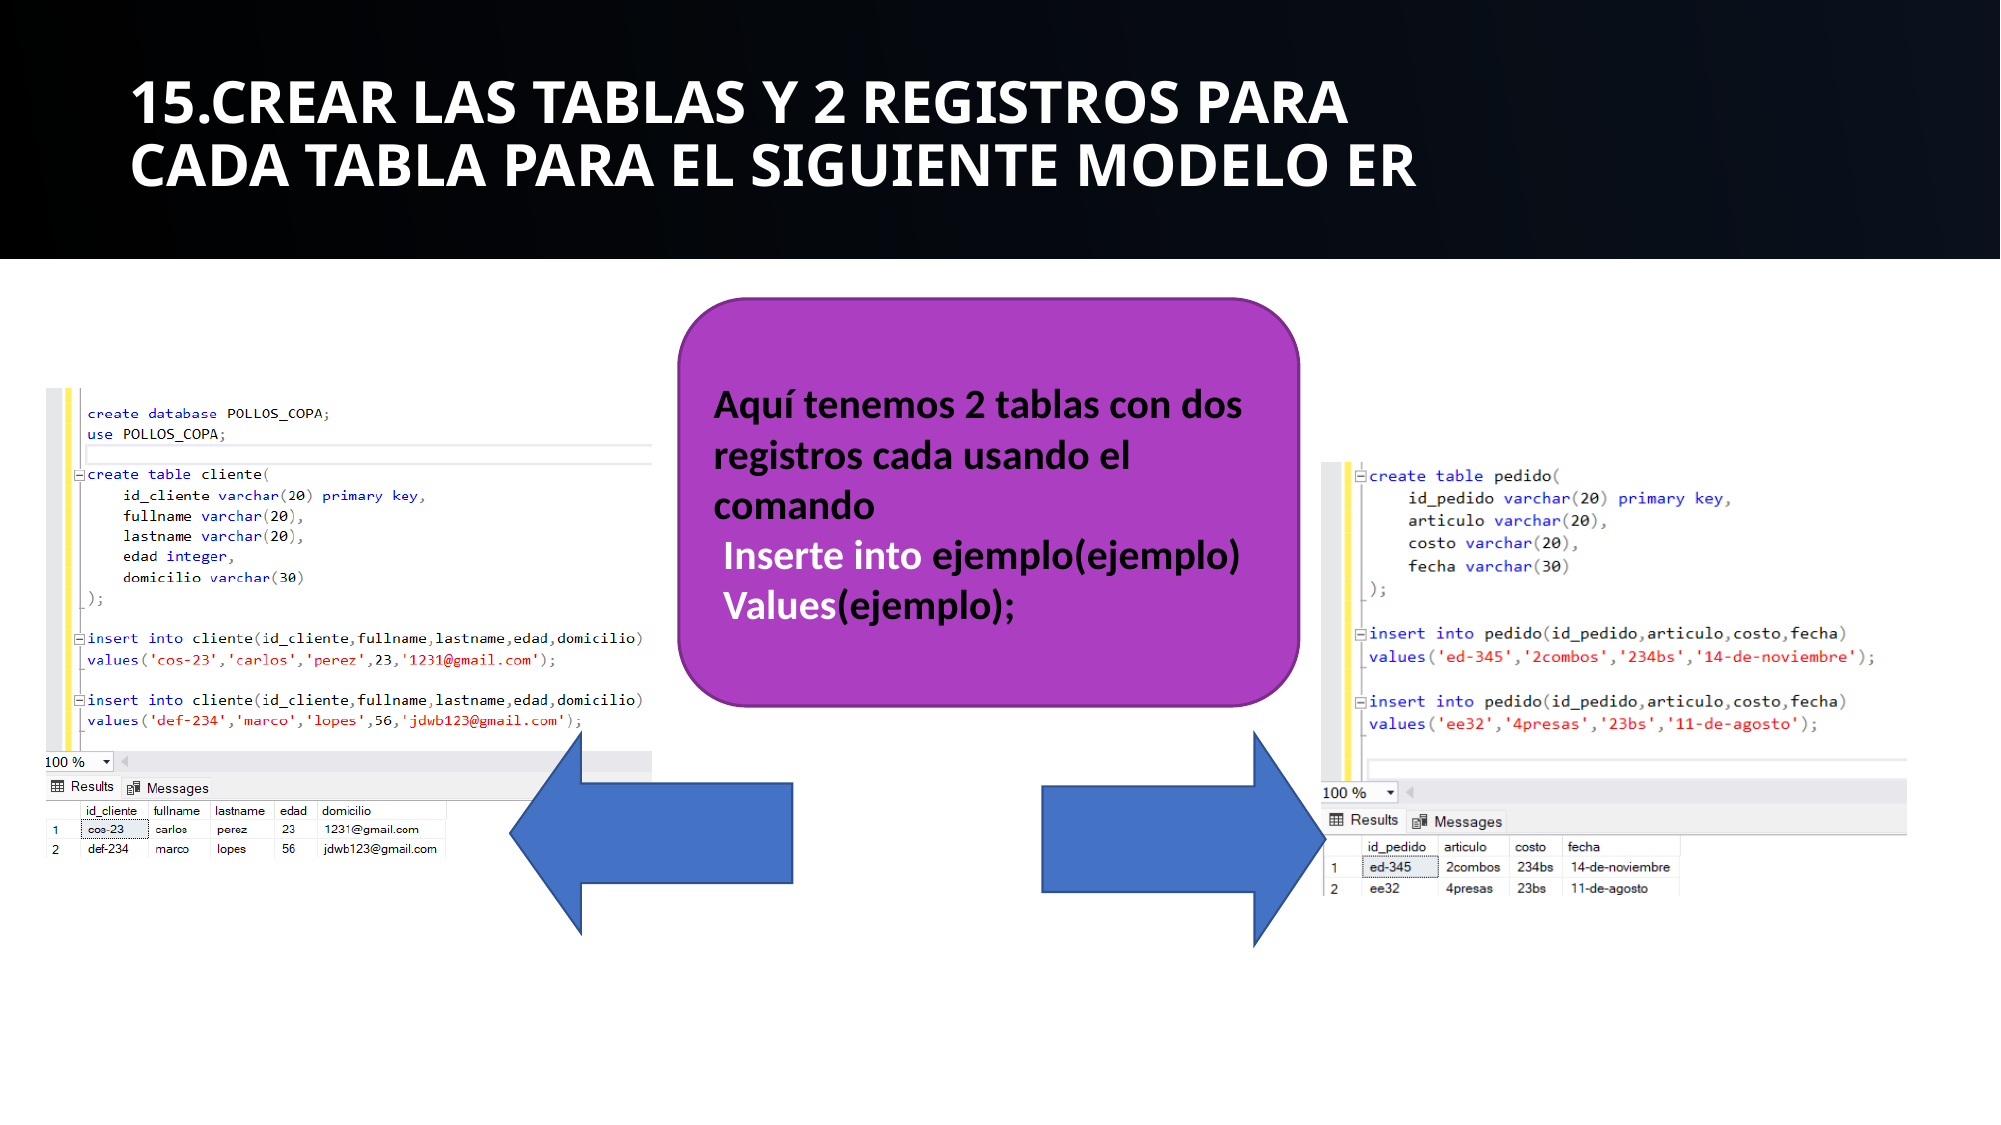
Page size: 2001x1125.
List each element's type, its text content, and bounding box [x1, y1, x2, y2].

text_box Aquí tenemos 2 tablas con dos registros cada usando el comando Inserte into ejemplo(ejemplo) Values(ejemplo); [678, 298, 1299, 707]
text_box 15.CREAR LAS TABLAS Y 2 REGISTROS PARA CADA TABLA PARA EL SIGUIENTE MODELO ER [114, 40, 1453, 231]
picture [46, 388, 652, 858]
text_box [0, 0, 2000, 1125]
picture [1321, 462, 1907, 896]
